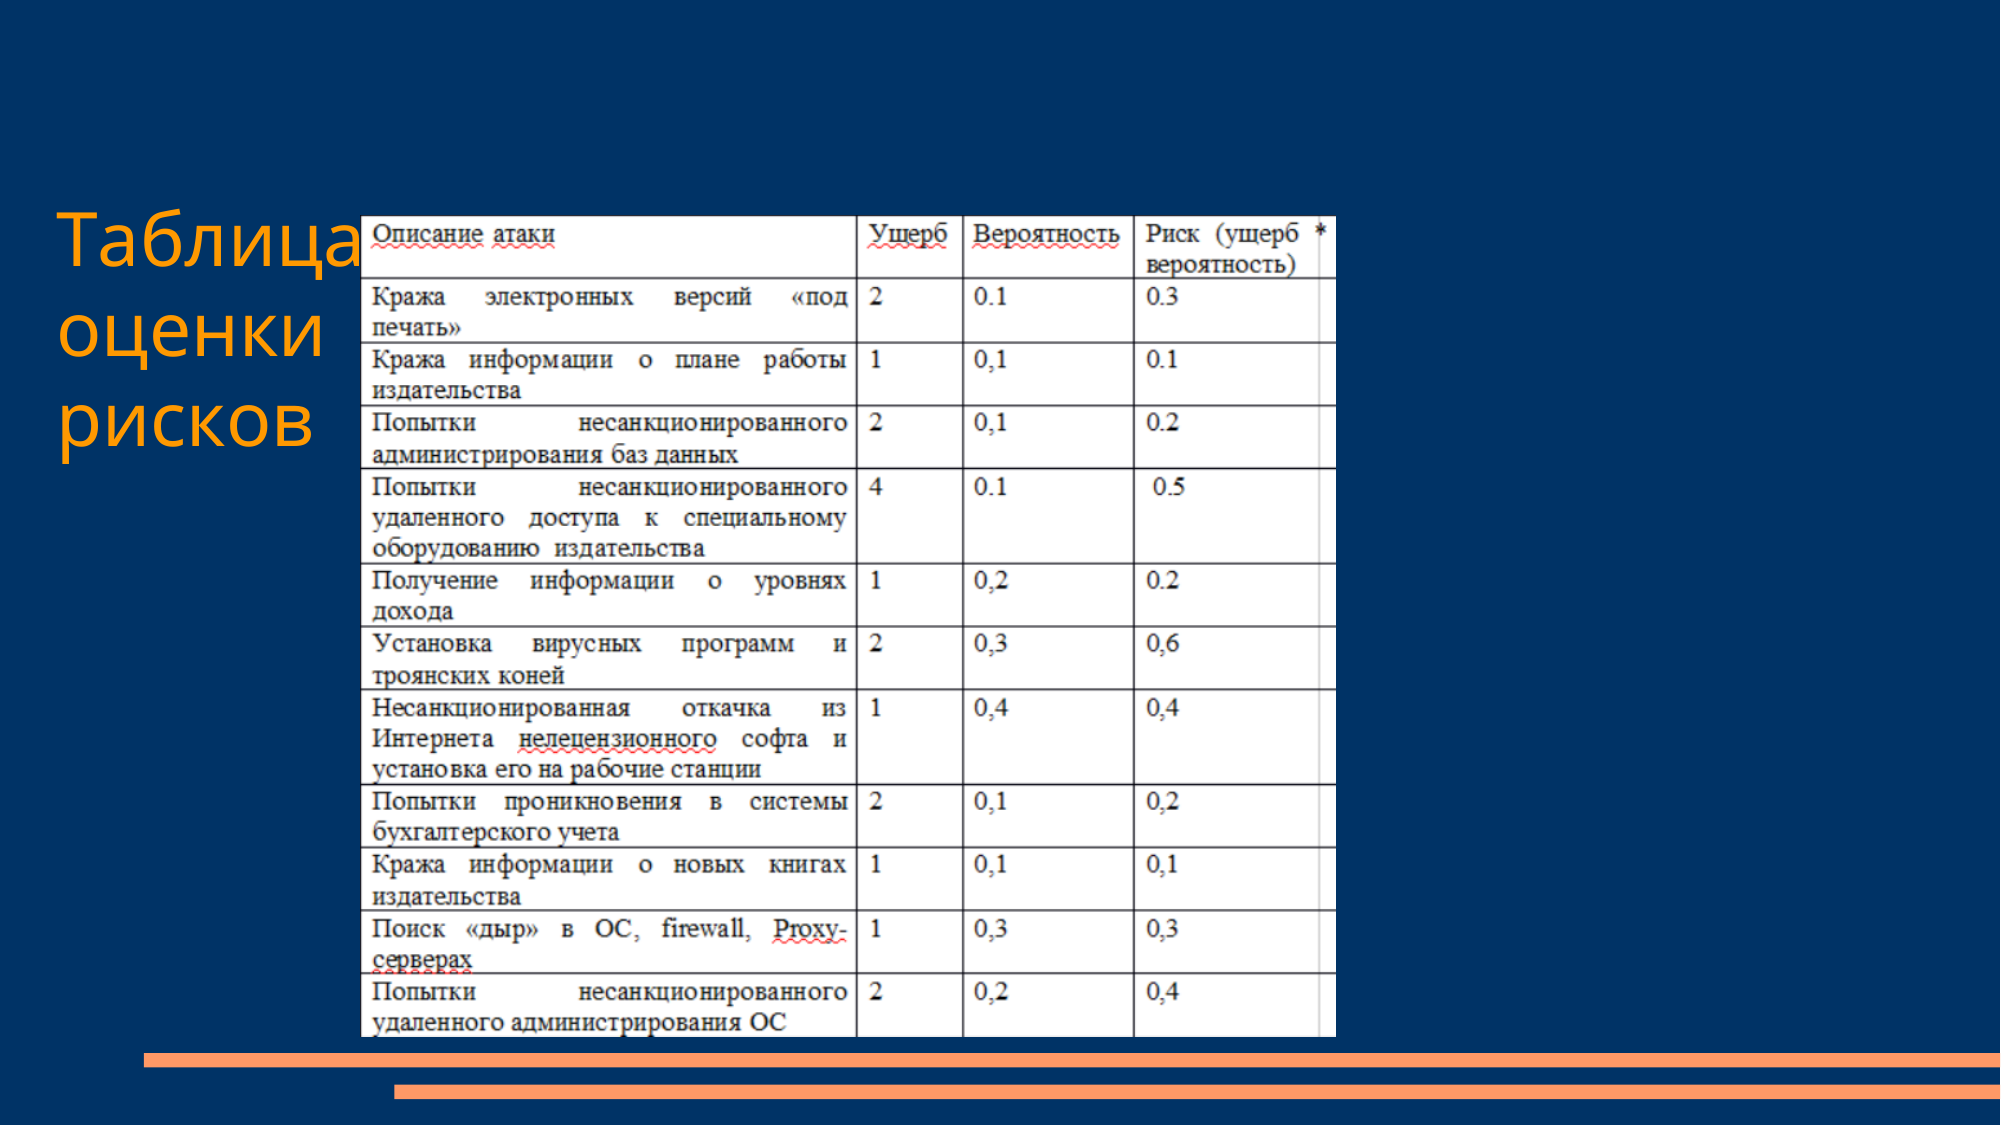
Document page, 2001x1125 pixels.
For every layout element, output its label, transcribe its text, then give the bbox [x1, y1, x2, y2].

title Таблица оценки рисков [41, 184, 555, 940]
picture [360, 215, 1336, 1037]
